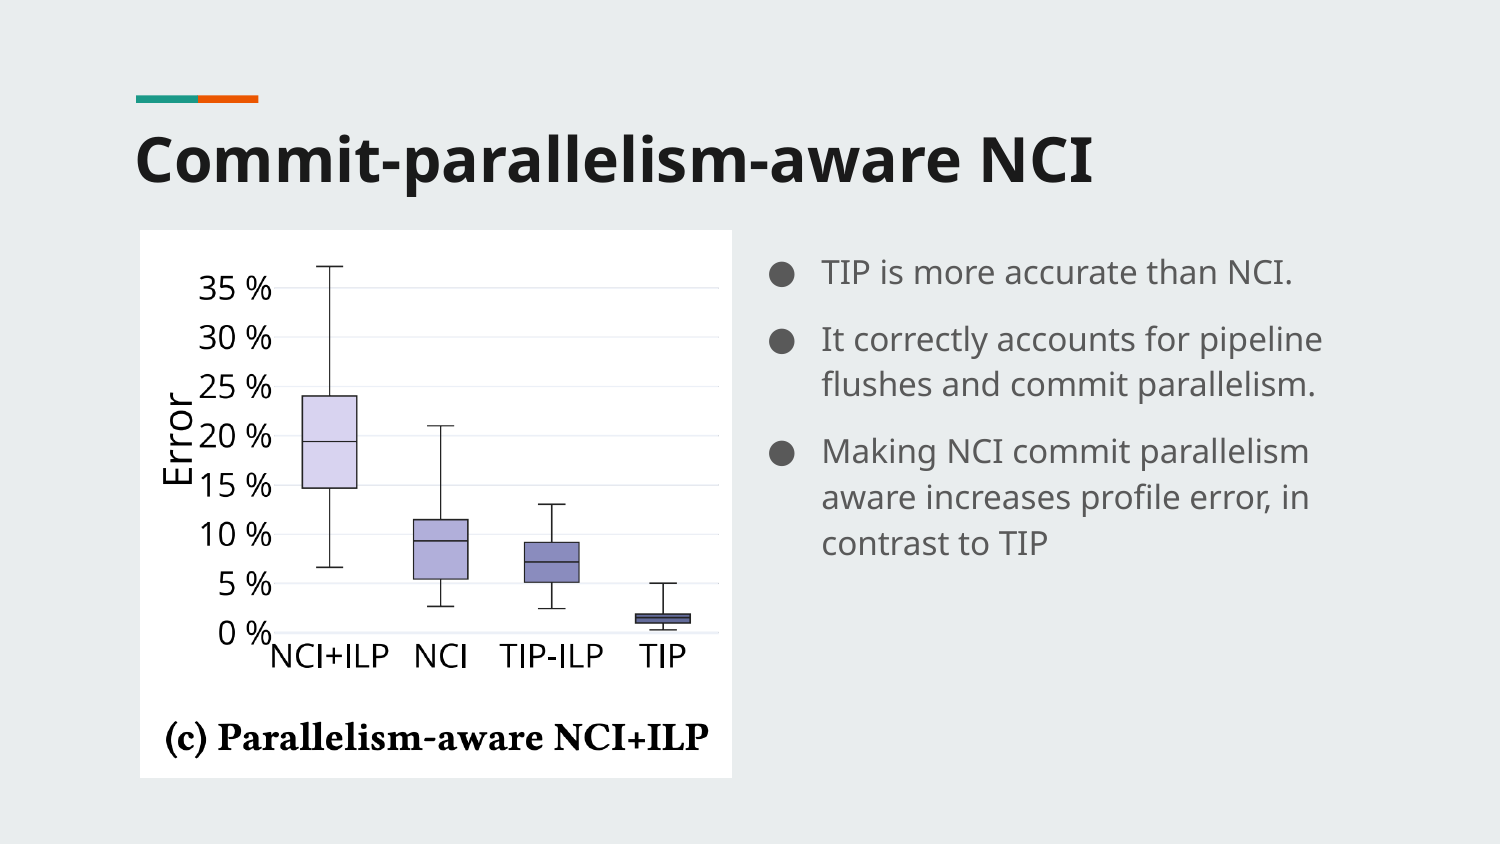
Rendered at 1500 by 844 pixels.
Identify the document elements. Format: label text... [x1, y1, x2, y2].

text_box TIP is more accurate than NCI. It correctly accounts for pipeline flushes and commit parallelism. Making NCI commit parallelism aware increases profile error, in contrast to TIP [732, 230, 1381, 778]
text_box Commit-parallelism-aware NCI [119, 104, 1381, 246]
picture [140, 230, 732, 778]
